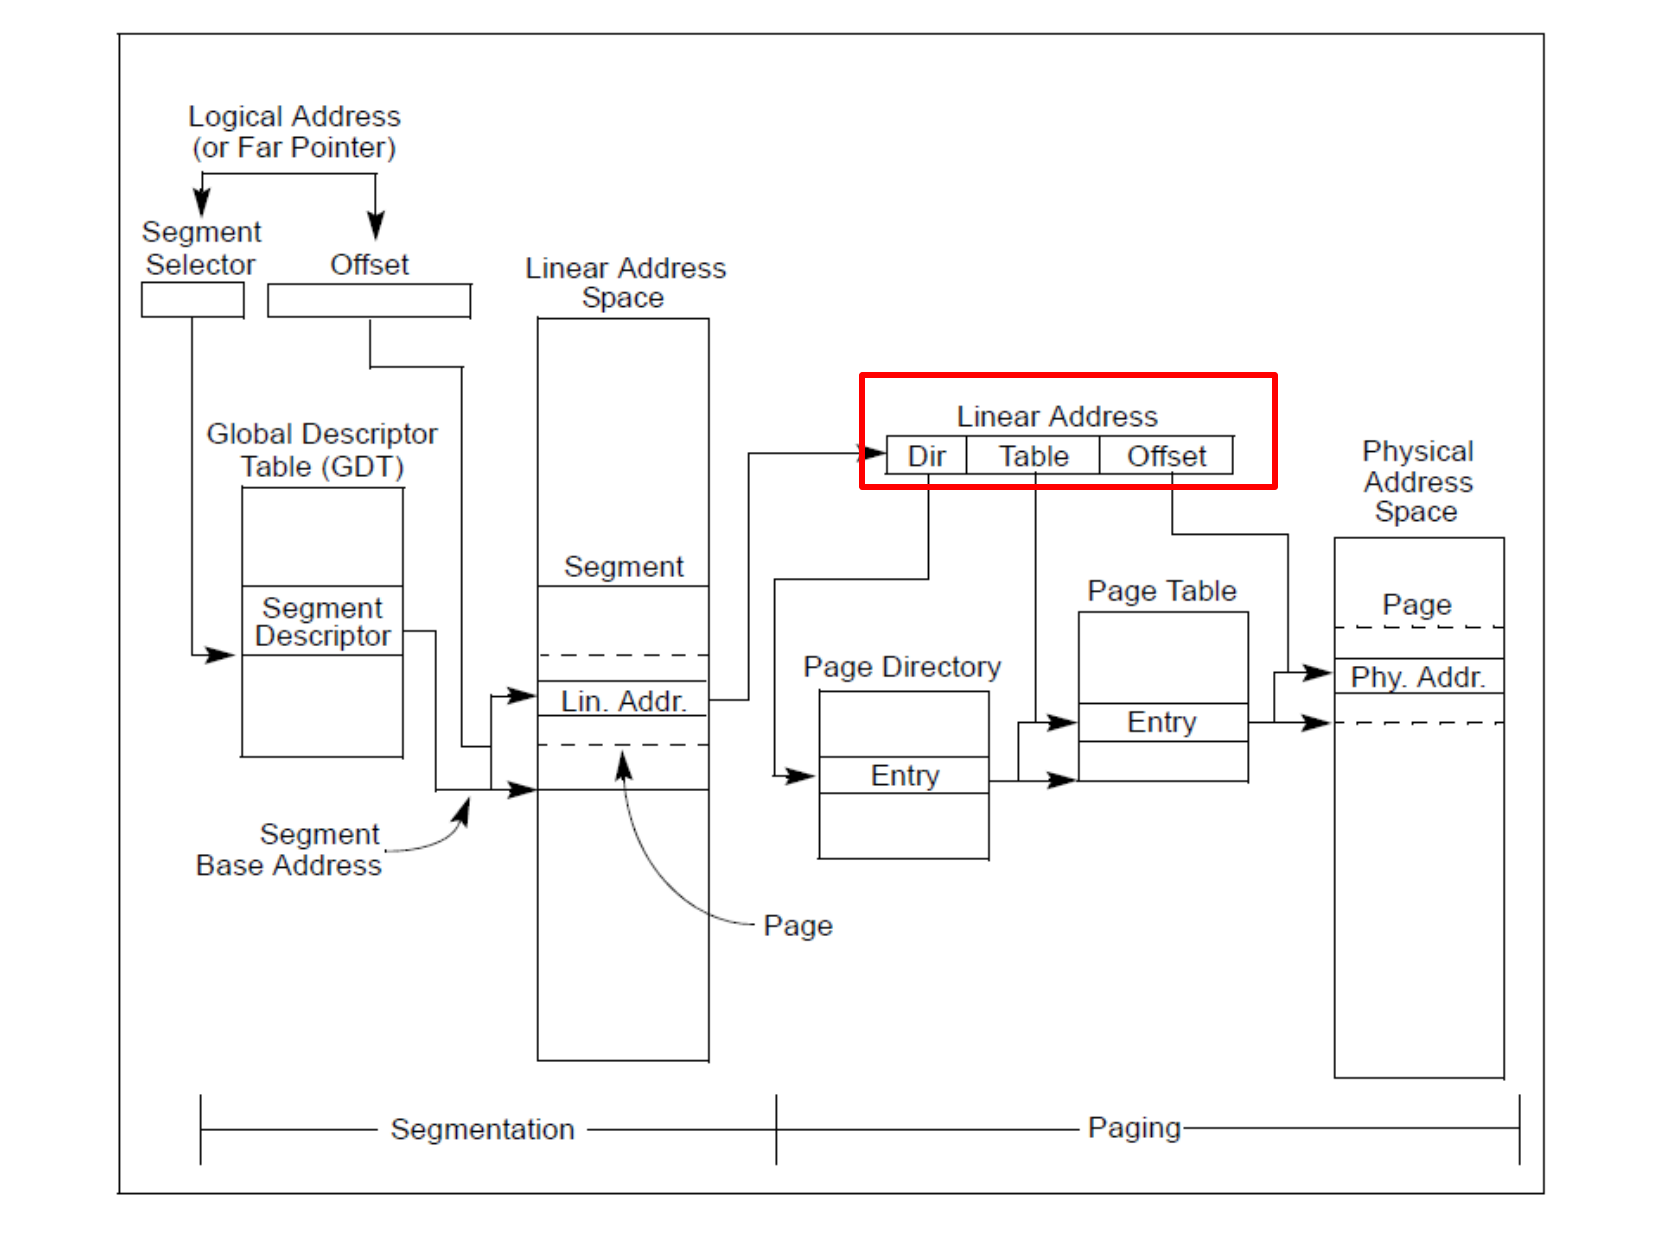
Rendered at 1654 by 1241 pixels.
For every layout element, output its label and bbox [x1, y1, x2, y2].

picture [112, 23, 1559, 1201]
